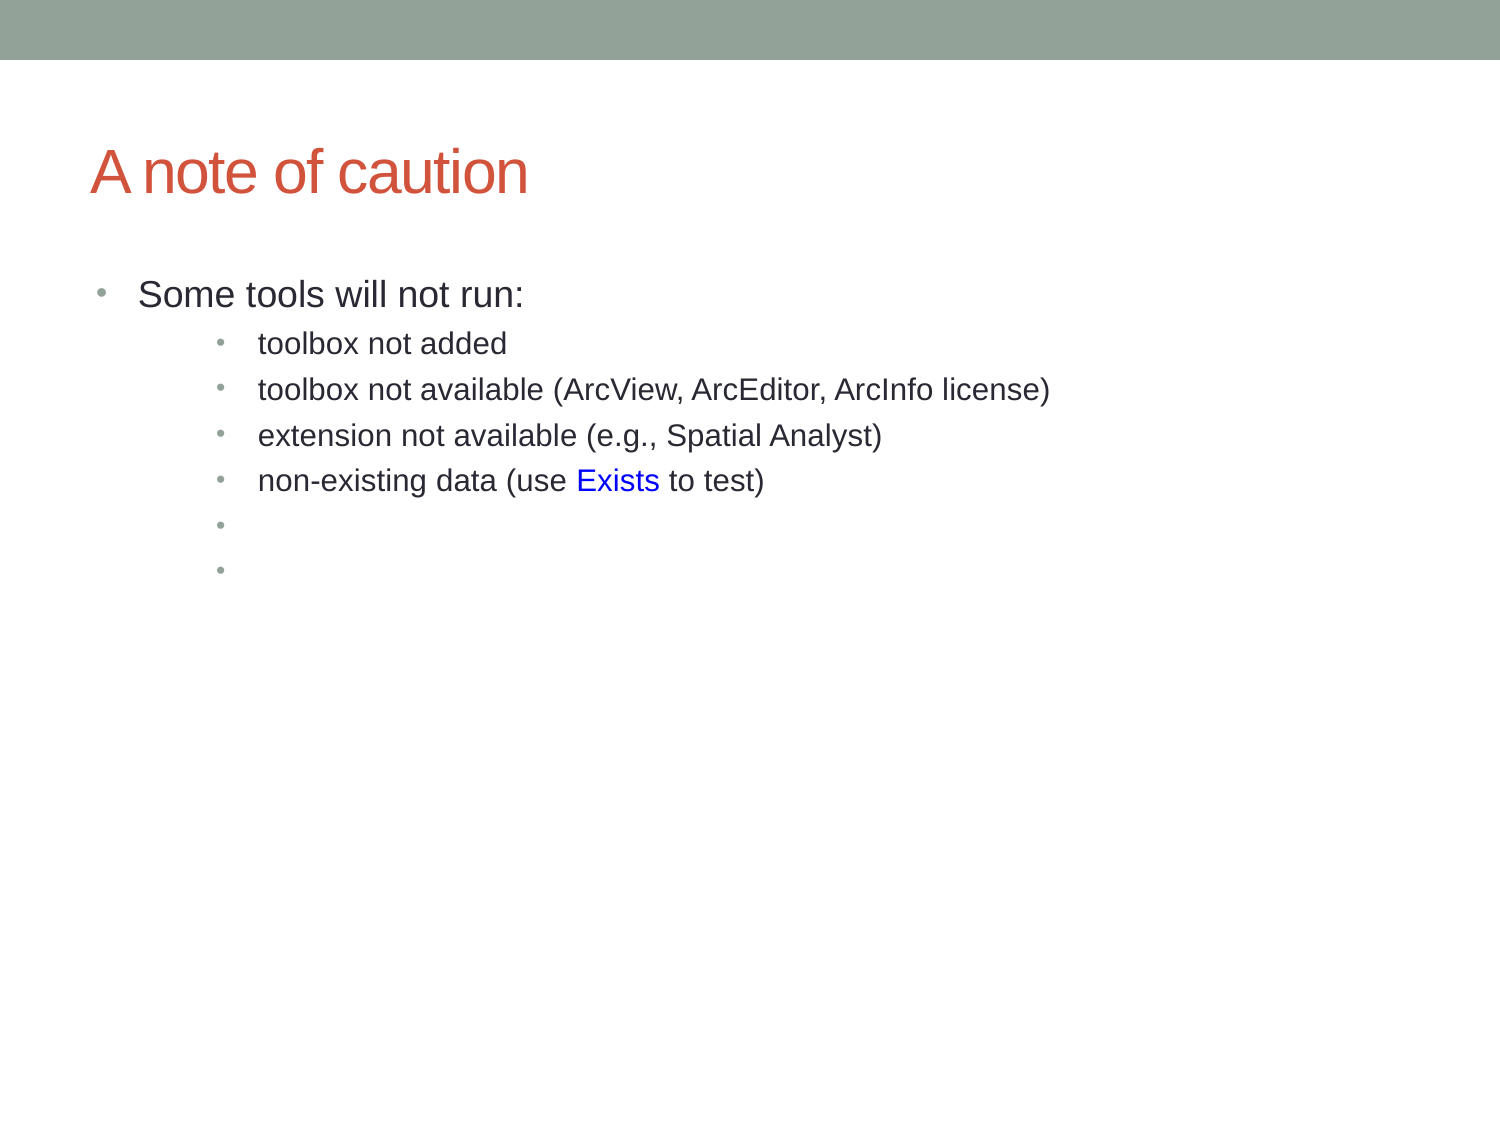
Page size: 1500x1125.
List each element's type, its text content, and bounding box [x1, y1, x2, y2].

title A note of caution [75, 87, 1426, 251]
list Some tools will not run: toolbox not added toolbox not available (ArcView, ArcEditor, ArcInfo license) extension not available (e.g., Spatial Analyst) non-existing data (use Exists to test) [75, 262, 1426, 1063]
